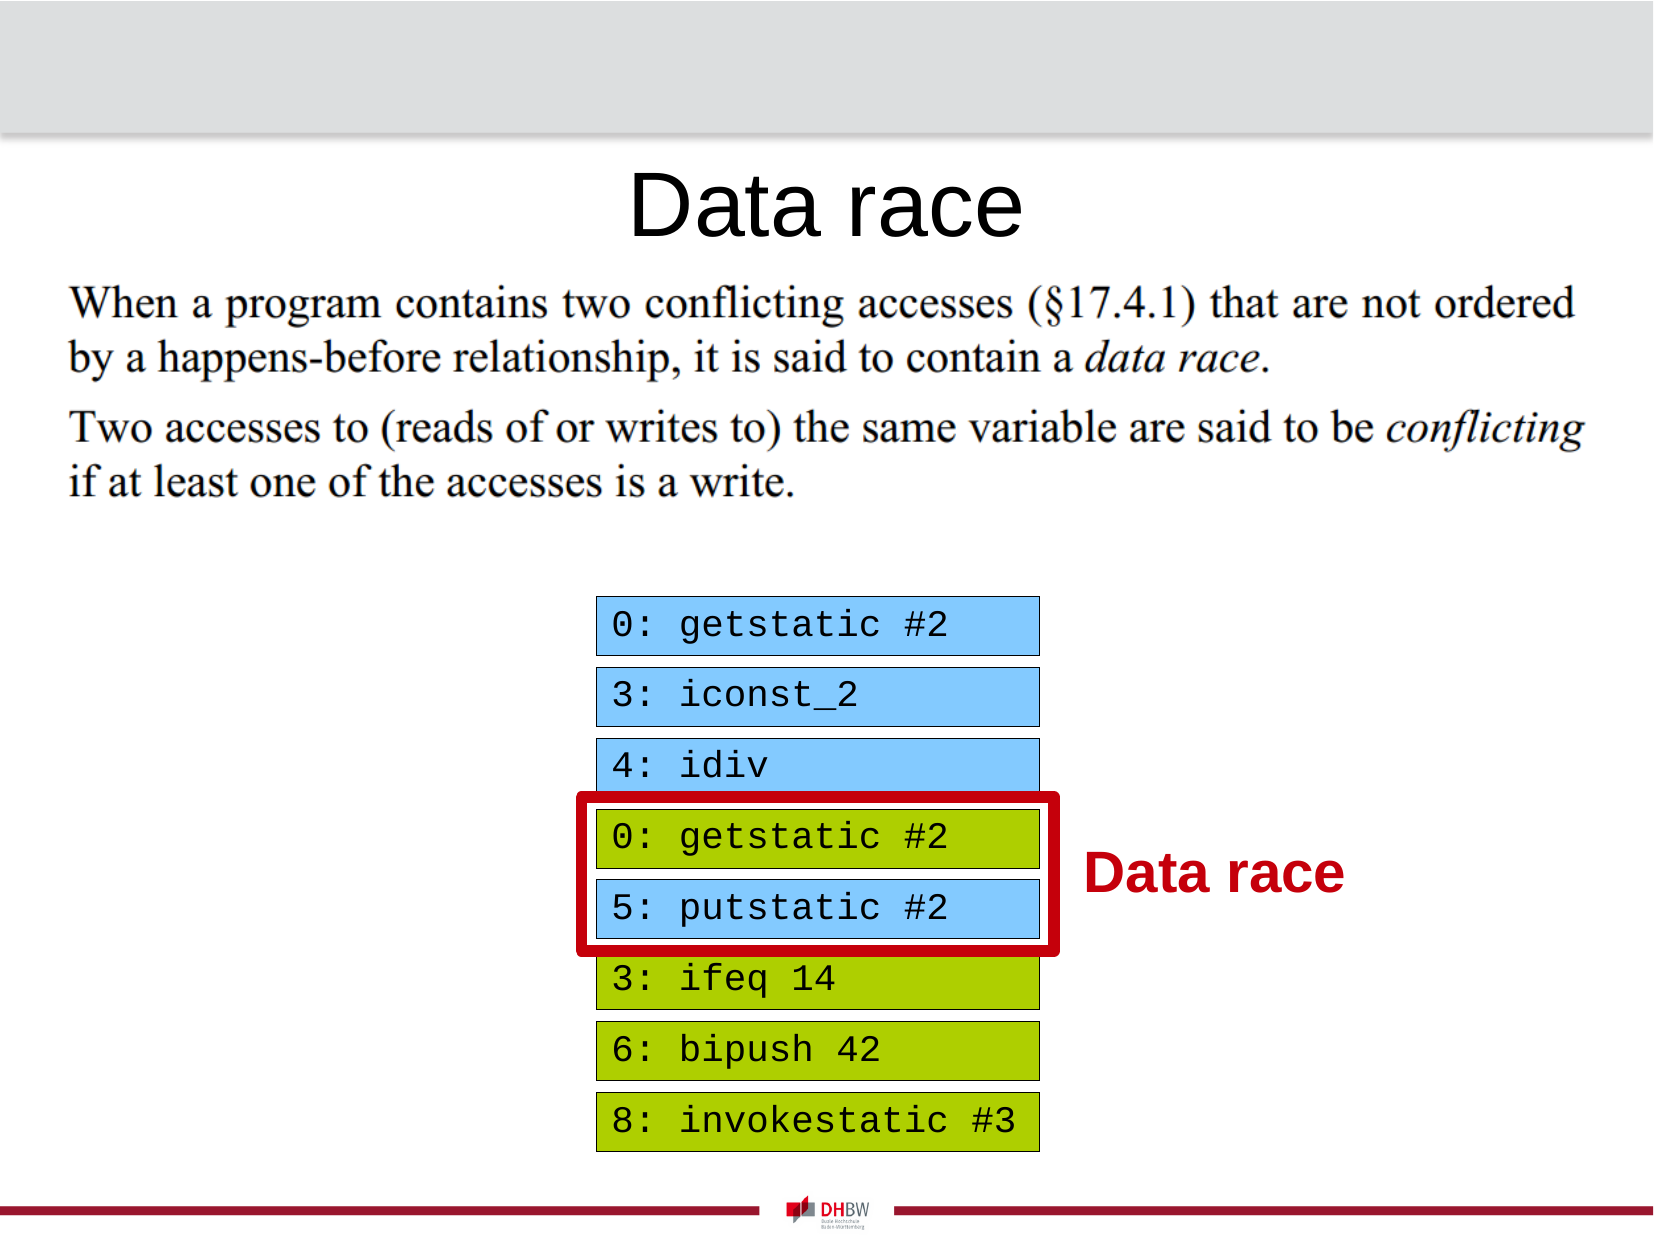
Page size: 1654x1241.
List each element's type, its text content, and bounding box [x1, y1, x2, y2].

title Data race [82, 49, 1571, 257]
text_box Data race [1068, 832, 1365, 919]
text_box 4: idiv [596, 738, 1040, 791]
picture [0, 1, 1654, 1237]
text_box 3: iconst_2 [596, 667, 1040, 727]
text_box 3: ifeq 14 [596, 957, 1040, 1010]
text_box 6: bipush 42 [596, 1021, 1040, 1081]
text_box 0: getstatic #2 [596, 596, 1040, 656]
text_box 8: invokestatic #3 [596, 1092, 1040, 1152]
text_box 5: putstatic #2 [596, 879, 1040, 939]
text_box 0: getstatic #2 [596, 809, 1040, 869]
